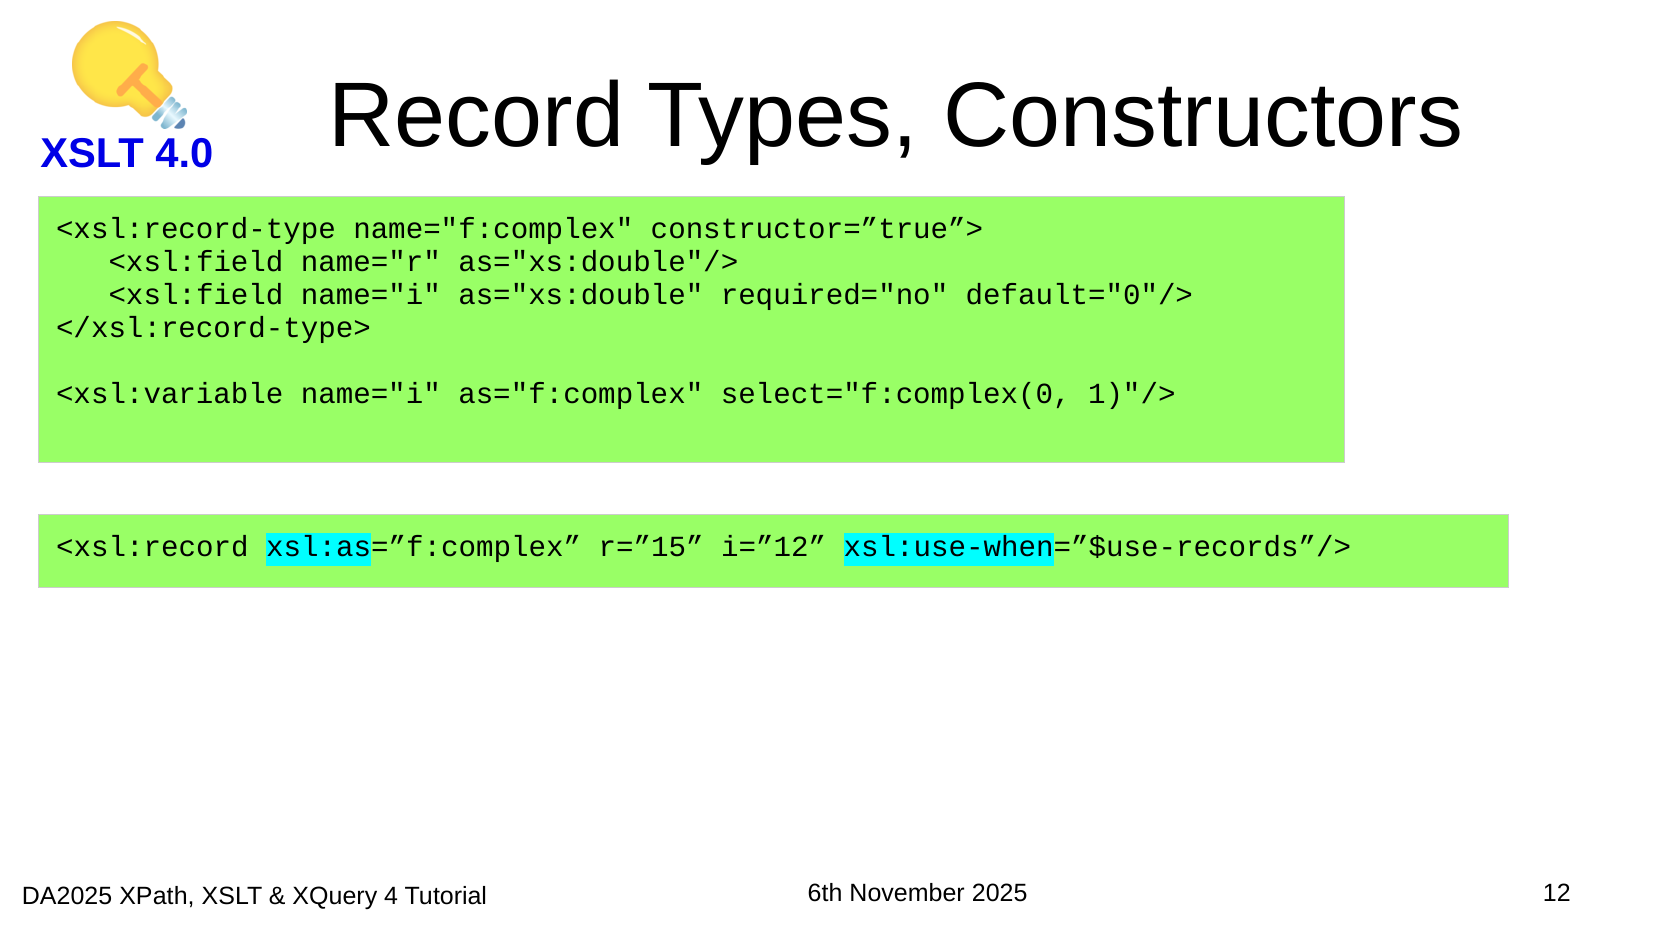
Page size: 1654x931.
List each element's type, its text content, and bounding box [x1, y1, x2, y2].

picture [72, 21, 187, 129]
title Record Types, Constructors [222, 37, 1571, 193]
text_box <xsl:record-type name="f:complex" constructor=”true”> <xsl:field name="r" as="xs:double"/> <xsl:field name="i" as="xs:double" required="no" default="0"/> </xsl:record-type> <xsl:variable name="i" as="f:complex" select="f:complex(0, 1)"/> [38, 196, 1345, 463]
text_box <xsl:record xsl:as=”f:complex” r=”15” i=”12” xsl:use-when=”$use-records”/> [38, 514, 1509, 588]
